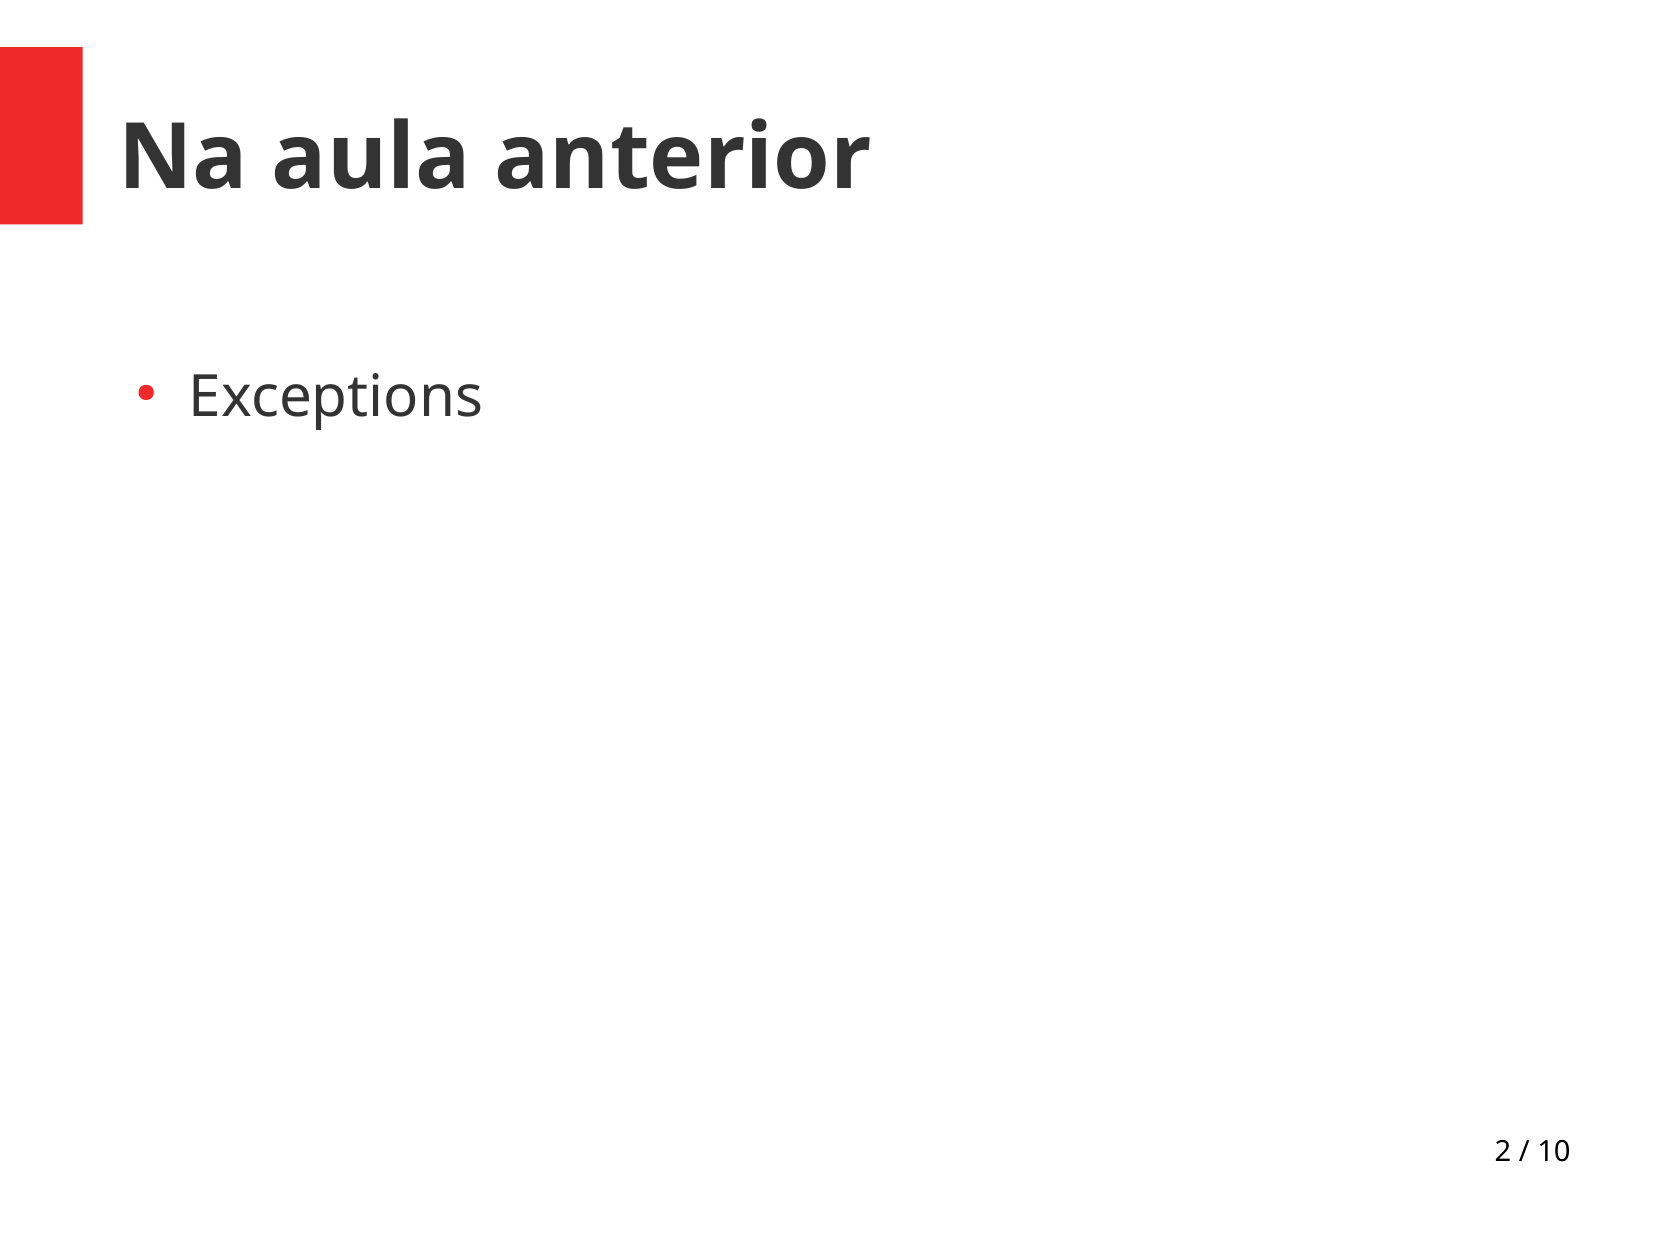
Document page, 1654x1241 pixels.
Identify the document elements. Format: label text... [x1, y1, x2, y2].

list Exceptions [118, 354, 1536, 1074]
title Na aula anterior [118, 49, 1571, 257]
